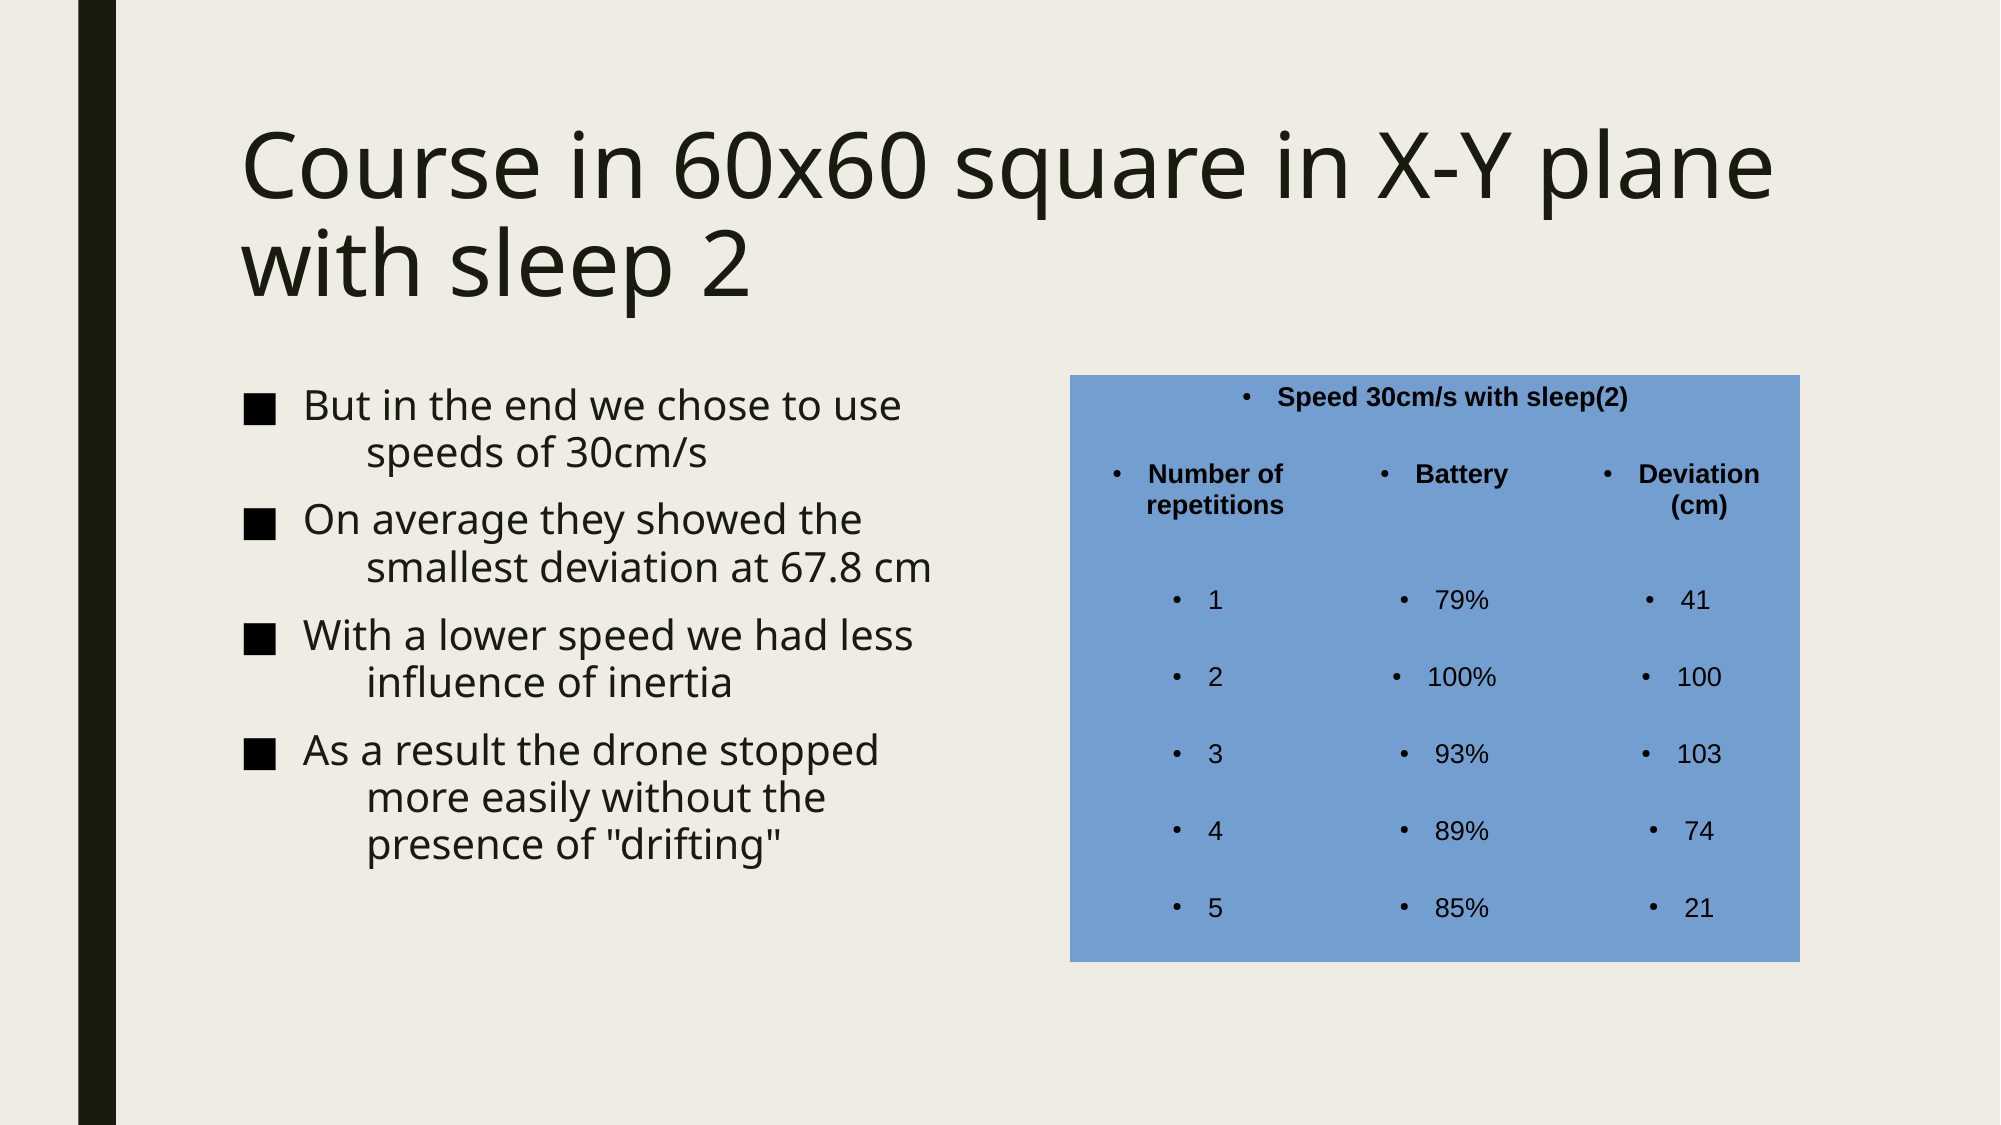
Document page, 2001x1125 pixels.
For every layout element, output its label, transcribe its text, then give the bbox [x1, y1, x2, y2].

table_cell 21 [1563, 885, 1800, 962]
table_cell 5 [1070, 885, 1325, 962]
table_cell 41 [1563, 578, 1800, 655]
table_cell 3 [1070, 732, 1325, 808]
table_cell 85% [1325, 885, 1563, 962]
table_cell 100 [1563, 655, 1800, 732]
table_cell 79% [1325, 578, 1563, 655]
list But in the end we chose to use speeds of 30cm/s On average they showed the smallest deviation at 67.8 cm With a lower speed we had less influence of inertia As a result the drone stopped more easily without the presence of "drifting" [225, 375, 955, 963]
table_cell Number of repetitions [1070, 452, 1325, 578]
table_cell Deviation (cm) [1563, 452, 1800, 578]
table_cell 1 [1070, 578, 1325, 655]
table_cell 89% [1325, 808, 1563, 885]
table_cell 2 [1070, 655, 1325, 732]
table_cell 74 [1563, 808, 1800, 885]
table_cell 4 [1070, 808, 1325, 885]
table_cell 100% [1325, 655, 1563, 732]
table_cell 103 [1563, 732, 1800, 808]
table_cell 93% [1325, 732, 1563, 808]
title Course in 60x60 square in X-Y plane with sleep 2 [225, 112, 1801, 357]
table_cell Battery [1325, 452, 1563, 578]
table_header Speed 30cm/s with sleep(2) [1070, 375, 1800, 452]
